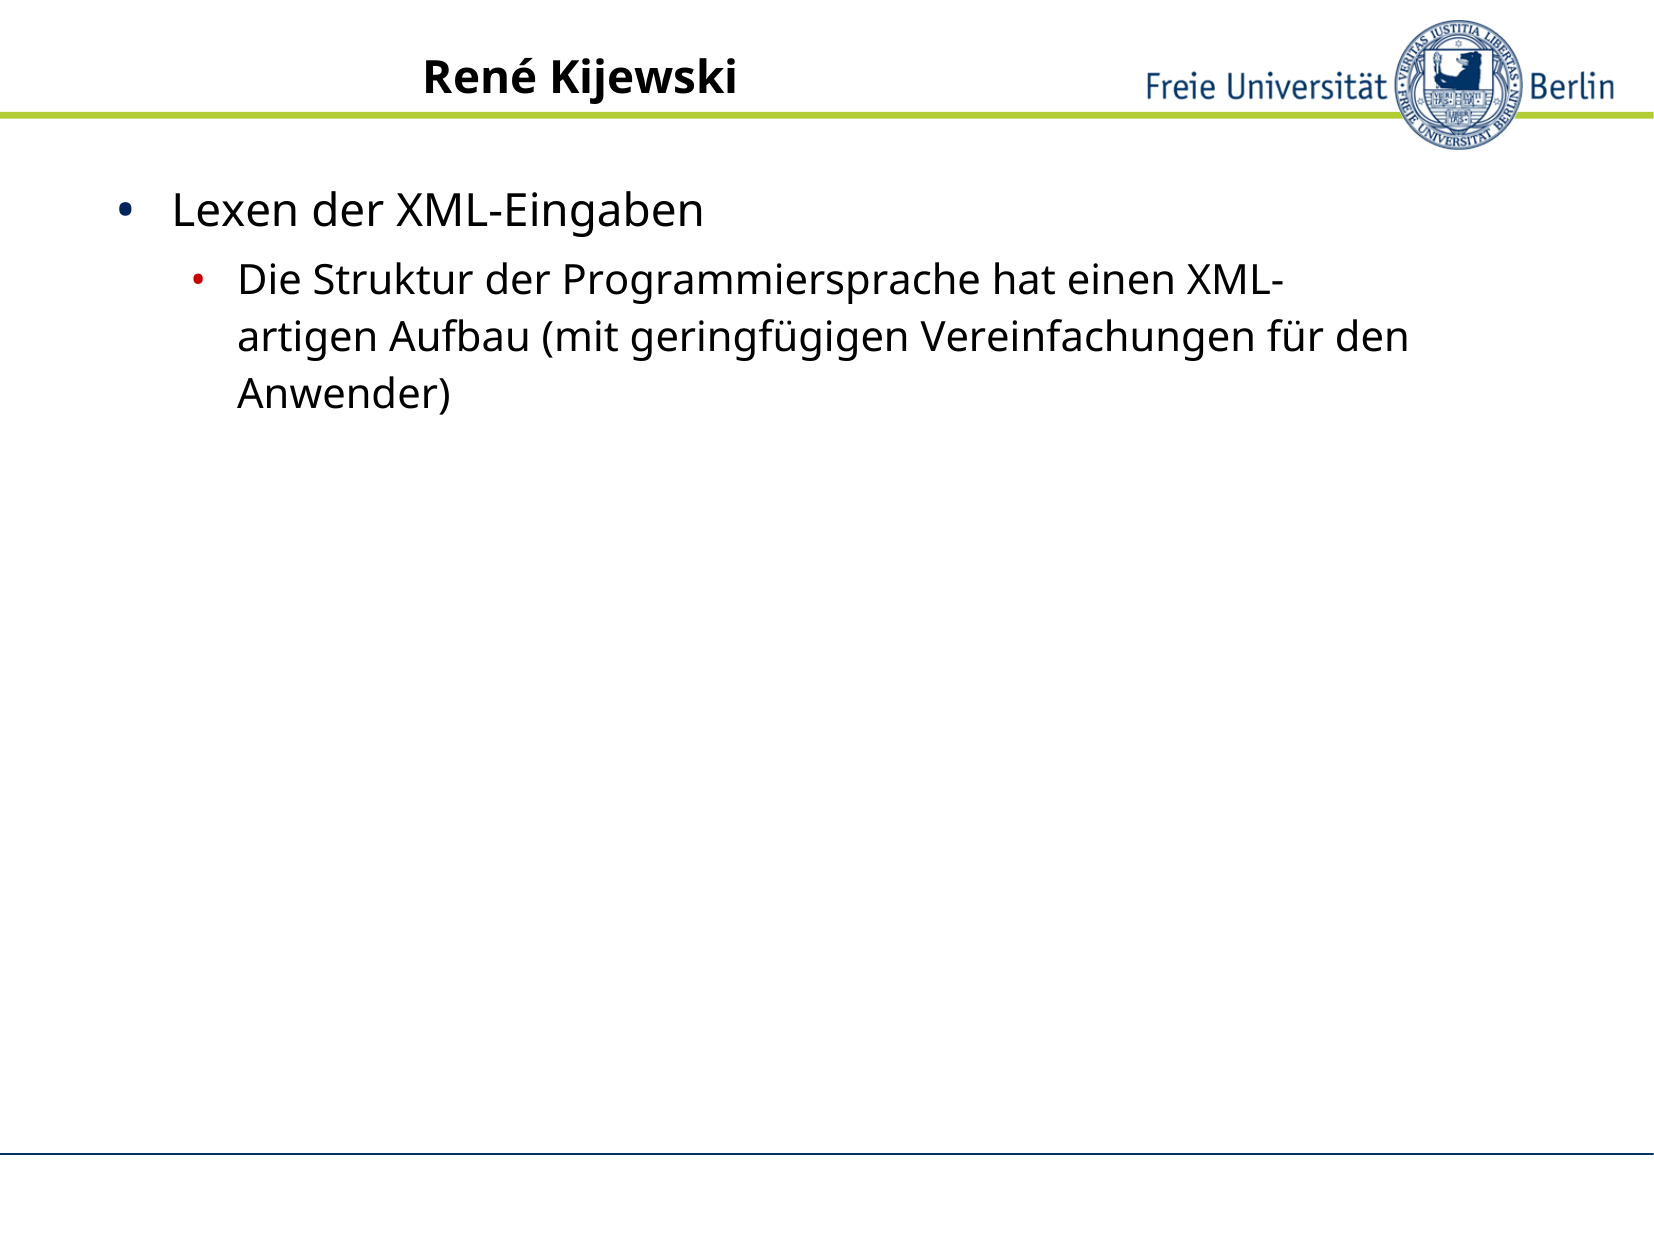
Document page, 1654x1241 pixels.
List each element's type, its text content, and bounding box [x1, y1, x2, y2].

list Lexen der XML-Eingaben Die Struktur der Programmiersprache hat einen XML-artigen Aufbau (mit geringfügigen Vereinfachungen für den Anwender) [115, 177, 1418, 680]
title René Kijewski [422, 0, 1654, 152]
